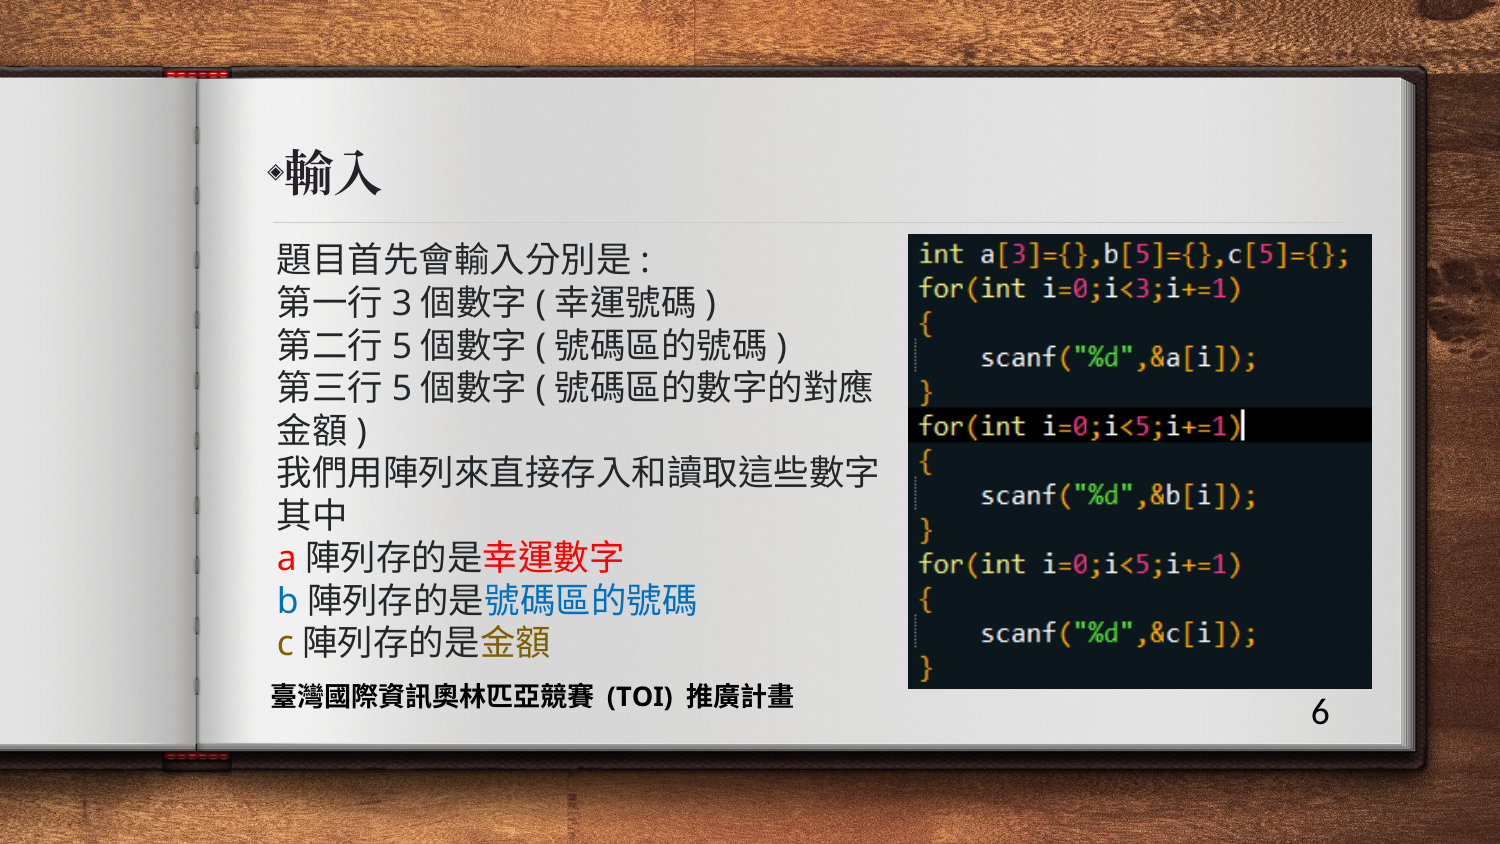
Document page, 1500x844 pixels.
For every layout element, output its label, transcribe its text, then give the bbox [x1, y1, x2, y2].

picture [908, 234, 1372, 689]
text_box 題目首先會輸入分別是: 第一行3個數字(幸運號碼) 第二行5個數字(號碼區的號碼) 第三行5個數字(號碼區的數字的對應金額) 我們用陣列來直接存入和讀取這些數字 其中 a陣列存的是幸運數字 b陣列存的是號碼區的號碼 c陣列存的是金額 [262, 230, 918, 670]
list 輸入 [252, 126, 1194, 216]
text_box [1295, 672, 1386, 737]
